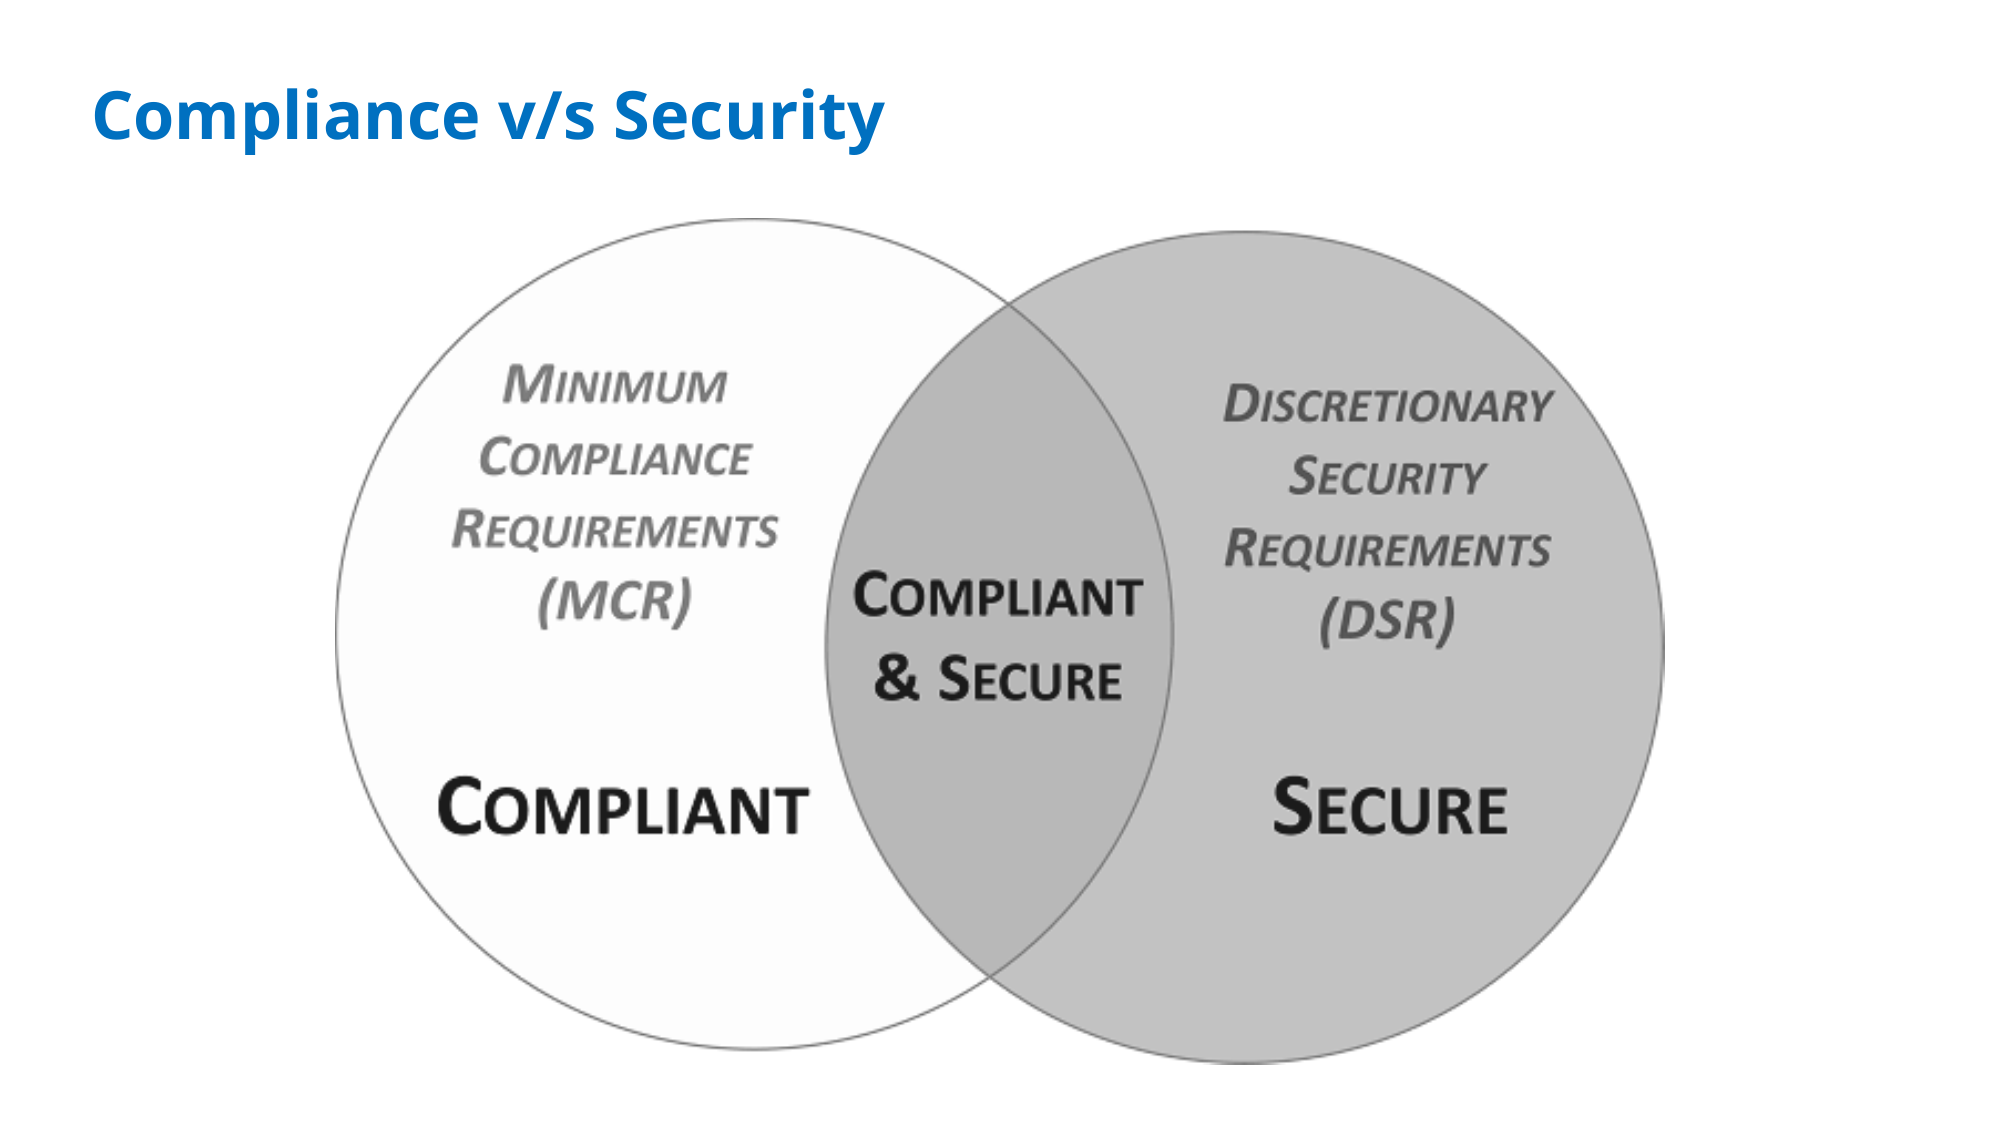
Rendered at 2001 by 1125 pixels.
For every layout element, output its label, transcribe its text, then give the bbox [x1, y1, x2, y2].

picture [335, 218, 1665, 1065]
title Compliance v/s Security [76, 49, 1802, 187]
